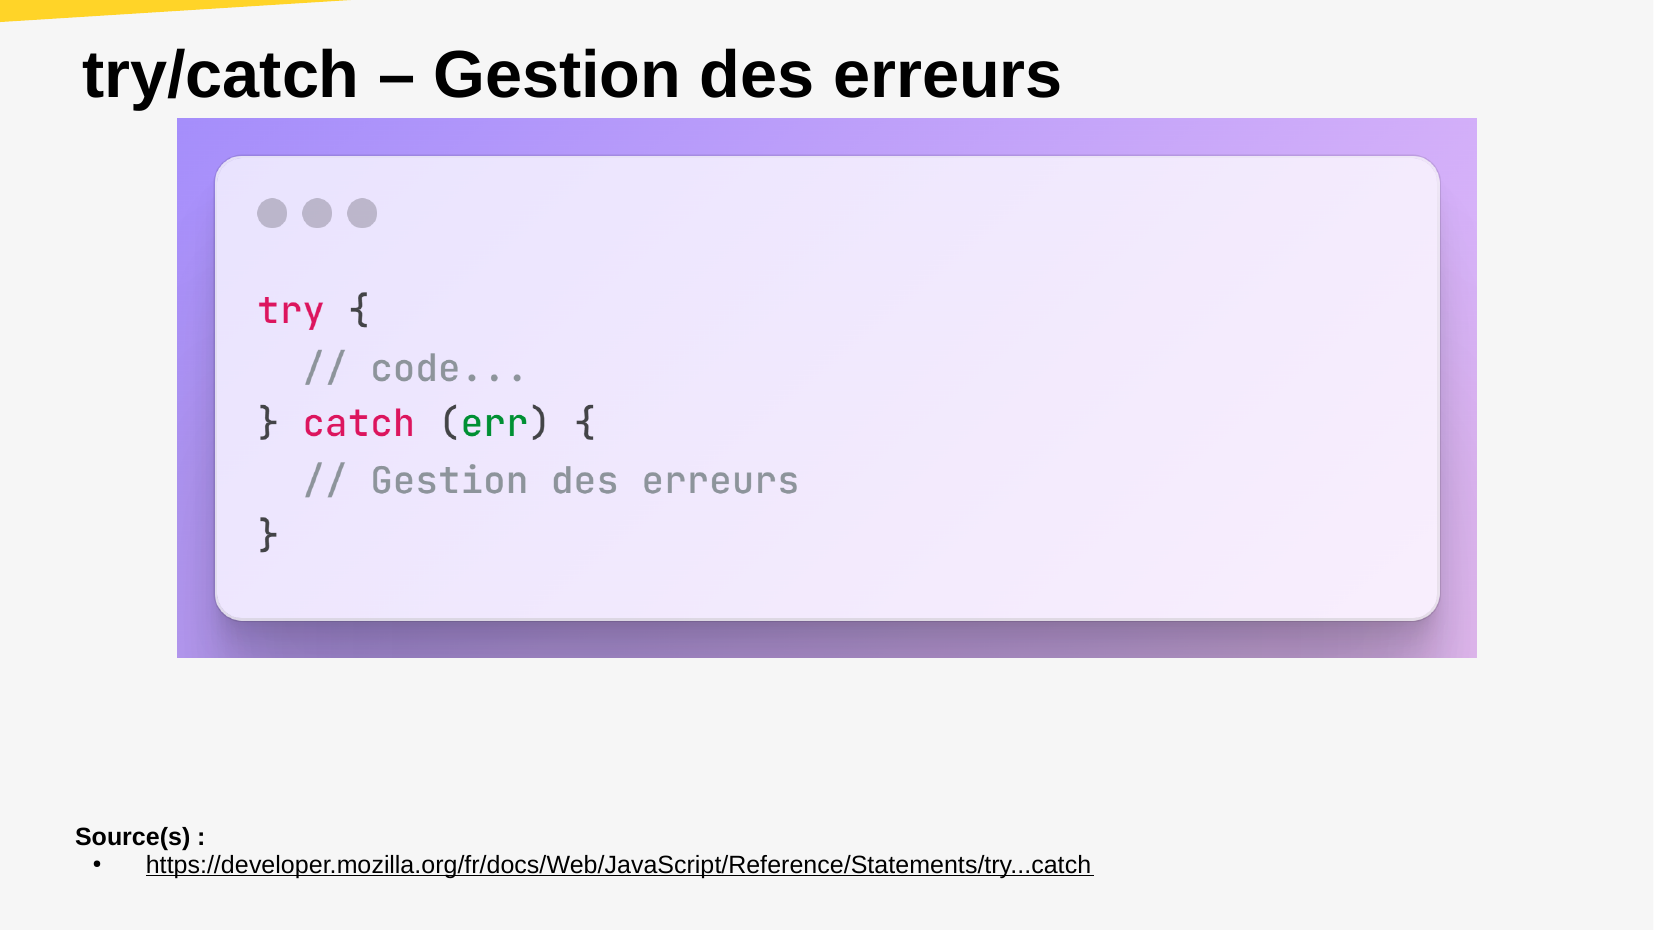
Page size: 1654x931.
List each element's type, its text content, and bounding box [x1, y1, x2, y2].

text_box [0, 0, 351, 23]
title try/catch – Gestion des erreurs [82, 37, 1571, 114]
picture [177, 118, 1477, 658]
text_box Source(s) : https://developer.mozilla.org/fr/docs/Web/JavaScript/Reference/Statements/try...catch [60, 814, 1546, 929]
